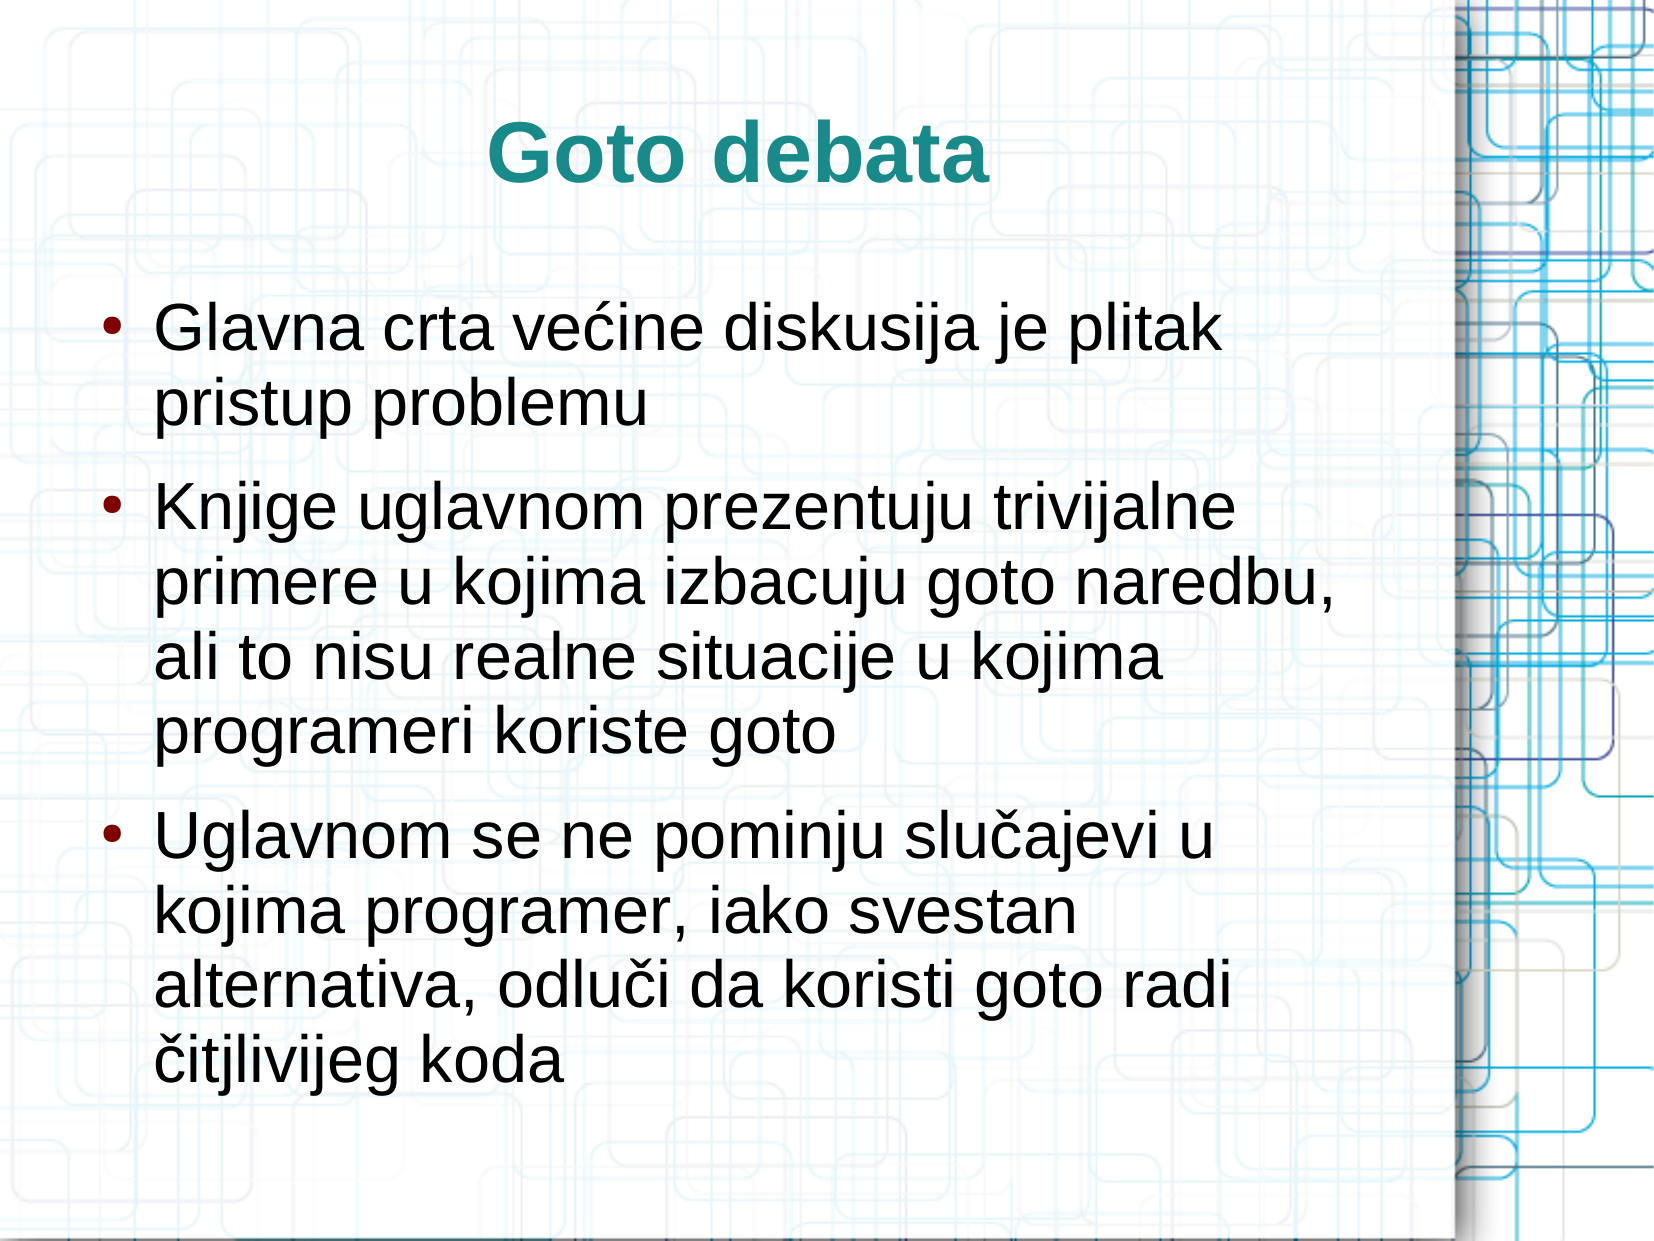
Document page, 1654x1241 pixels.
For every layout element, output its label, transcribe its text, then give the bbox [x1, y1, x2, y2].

list Glavna crta većine diskusija je plitak pristup problemu Knjige uglavnom prezentuju trivijalne primere u kojima izbacuju goto naredbu, ali to nisu realne situacije u kojima programeri koriste goto Uglavnom se ne pominju slučajevi u kojima programer, iako svestan alternativa, odluči da koristi goto radi čitjlivijeg koda [82, 290, 1418, 1109]
picture [0, 0, 1654, 1241]
title Goto debata [59, 49, 1418, 257]
